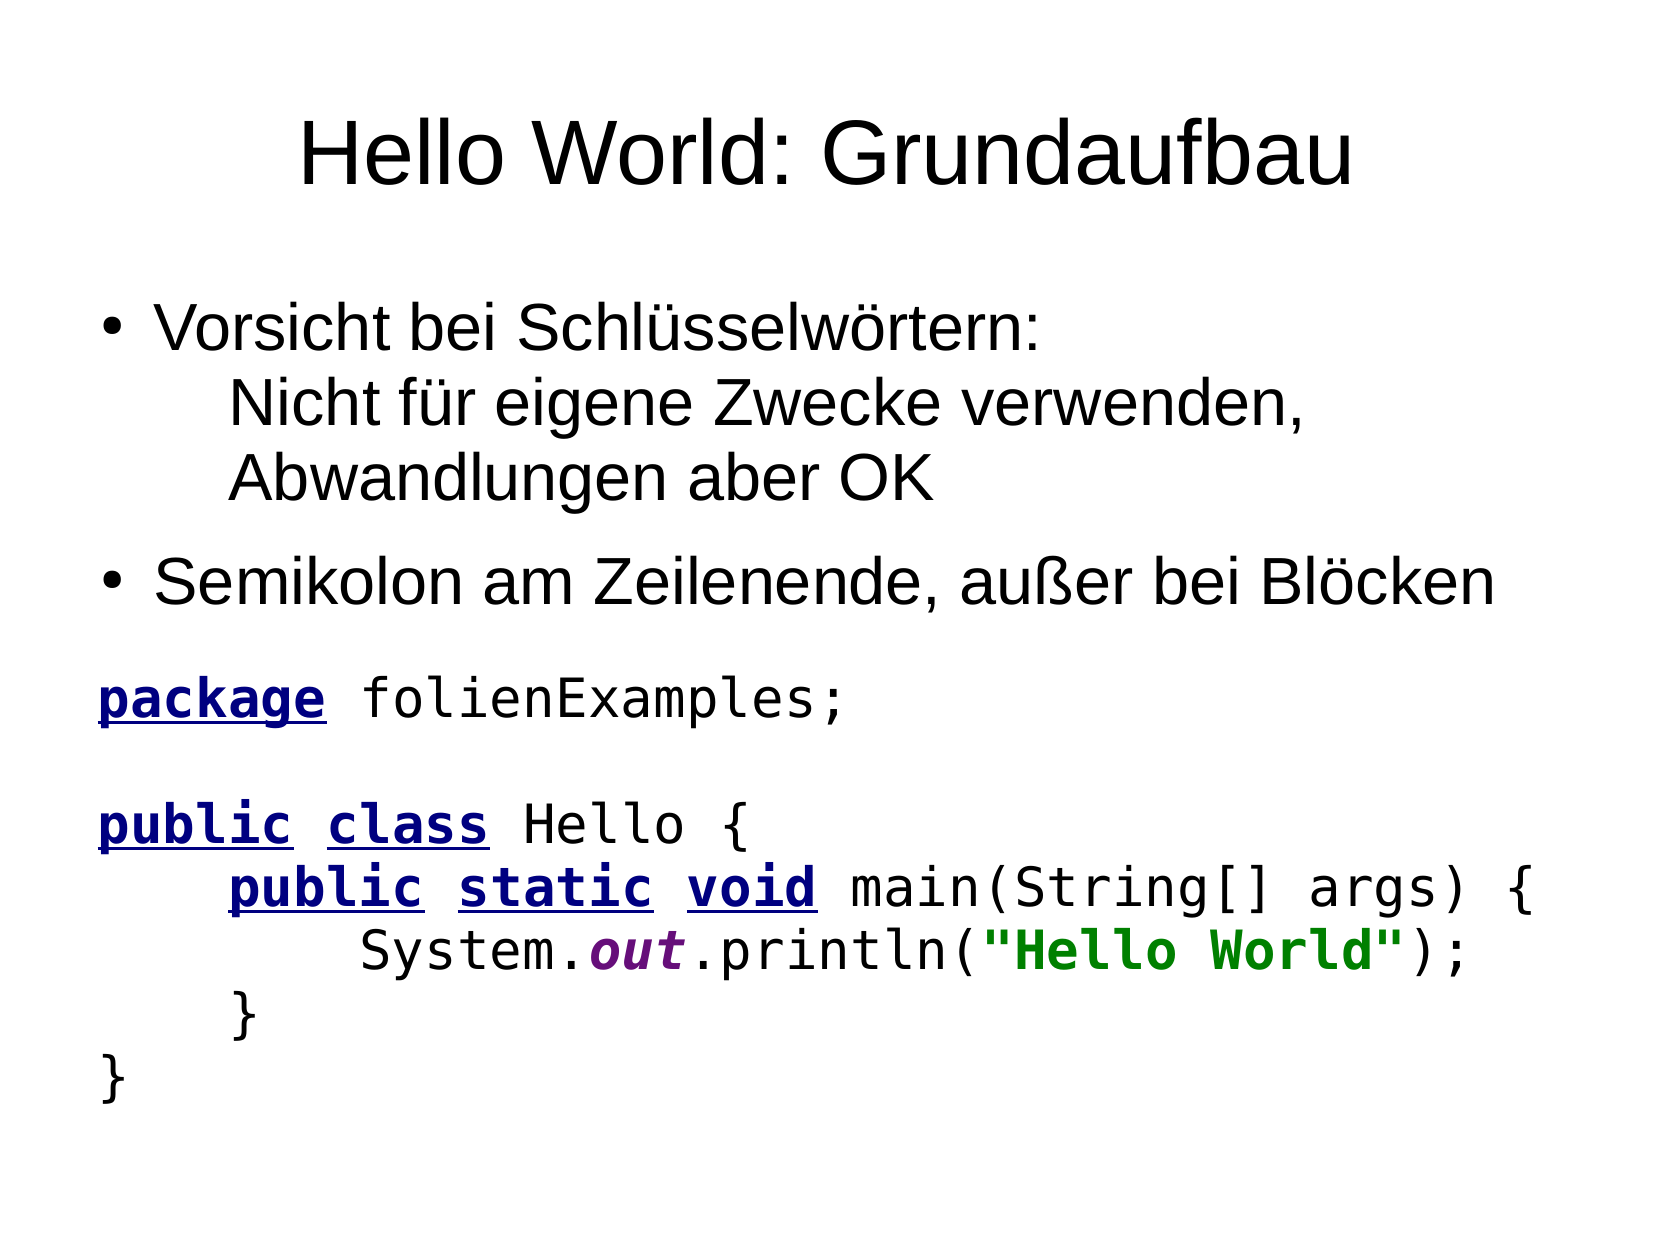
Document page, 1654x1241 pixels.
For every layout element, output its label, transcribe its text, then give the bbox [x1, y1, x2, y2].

list Vorsicht bei Schlüsselwörtern: Nicht für eigene Zwecke verwenden, Abwandlungen aber OK Semikolon am Zeilenende, außer bei Blöcken [82, 290, 1571, 660]
text_box package folienExamples; public class Hello { public static void main(String[] args) { System.out.println("Hello World"); } } [82, 660, 1571, 1216]
title Hello World: Grundaufbau [82, 49, 1571, 257]
